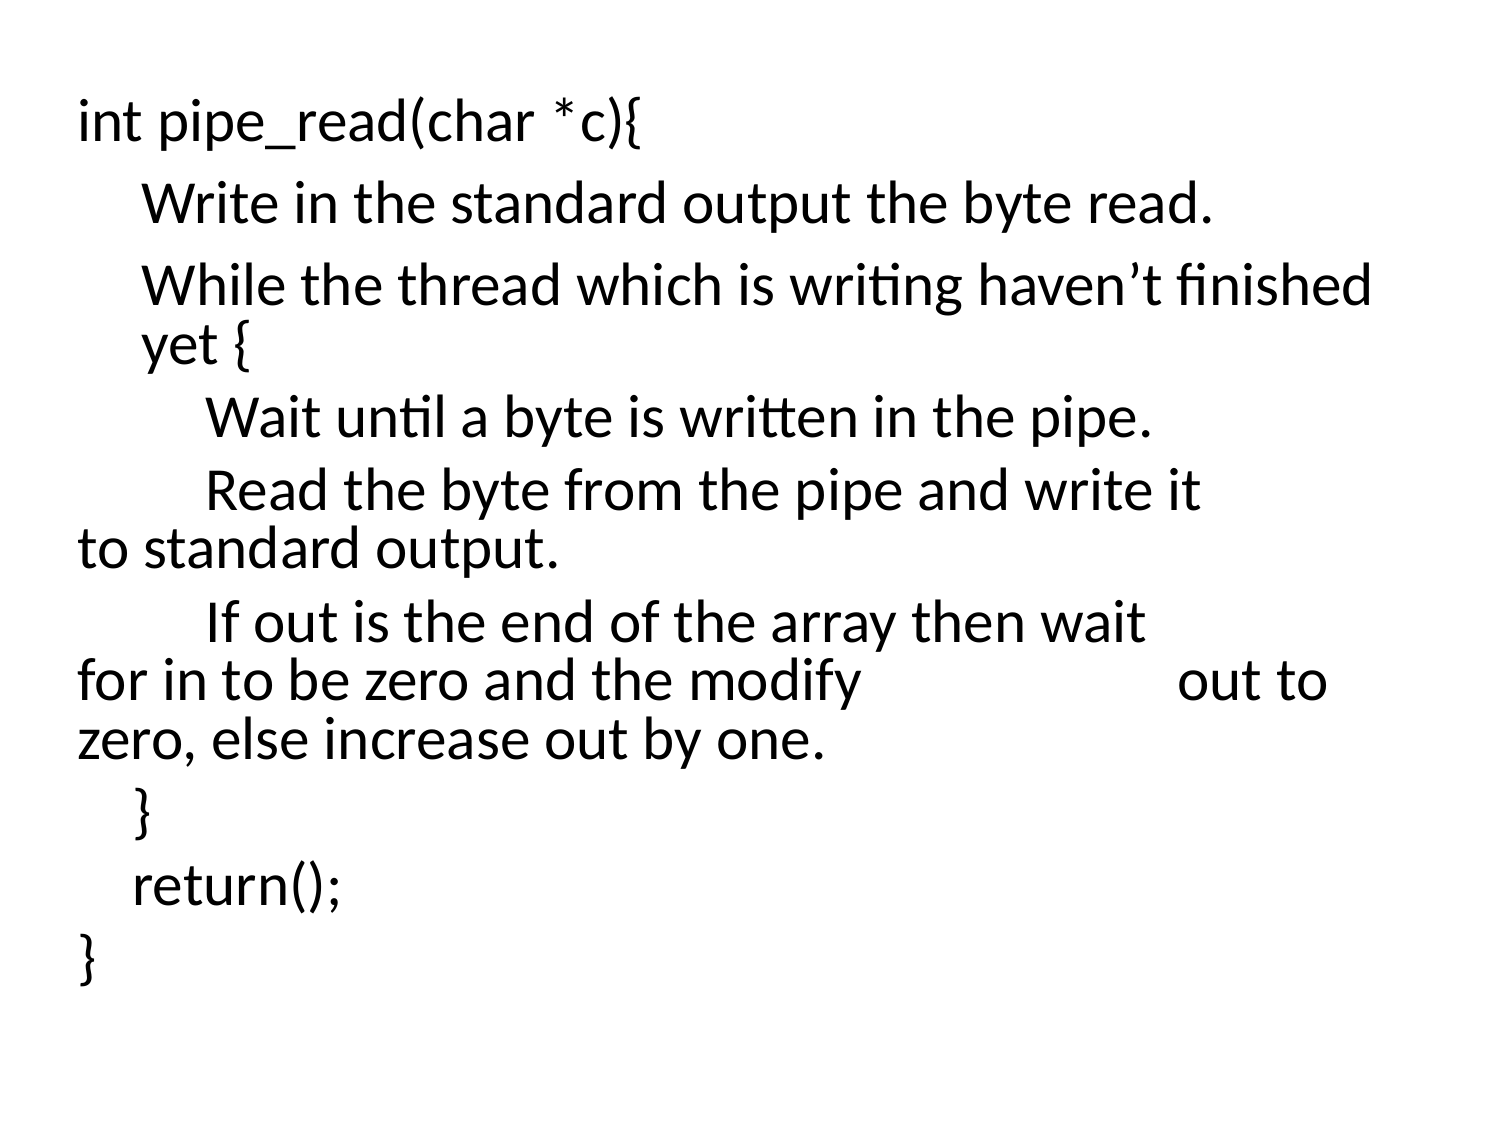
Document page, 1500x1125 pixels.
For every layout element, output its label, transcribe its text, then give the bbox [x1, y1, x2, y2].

list int pipe_read(char *c){ Write in the standard output the byte read. While the thread which is writing haven’t finished yet { Wait until a byte is written in the pipe. Read the byte from the pipe and write it to standard output. If out is the end of the array then wait for in to be zero and the modify out to zero, else increase out by one. } return(); } [62, 87, 1426, 1005]
